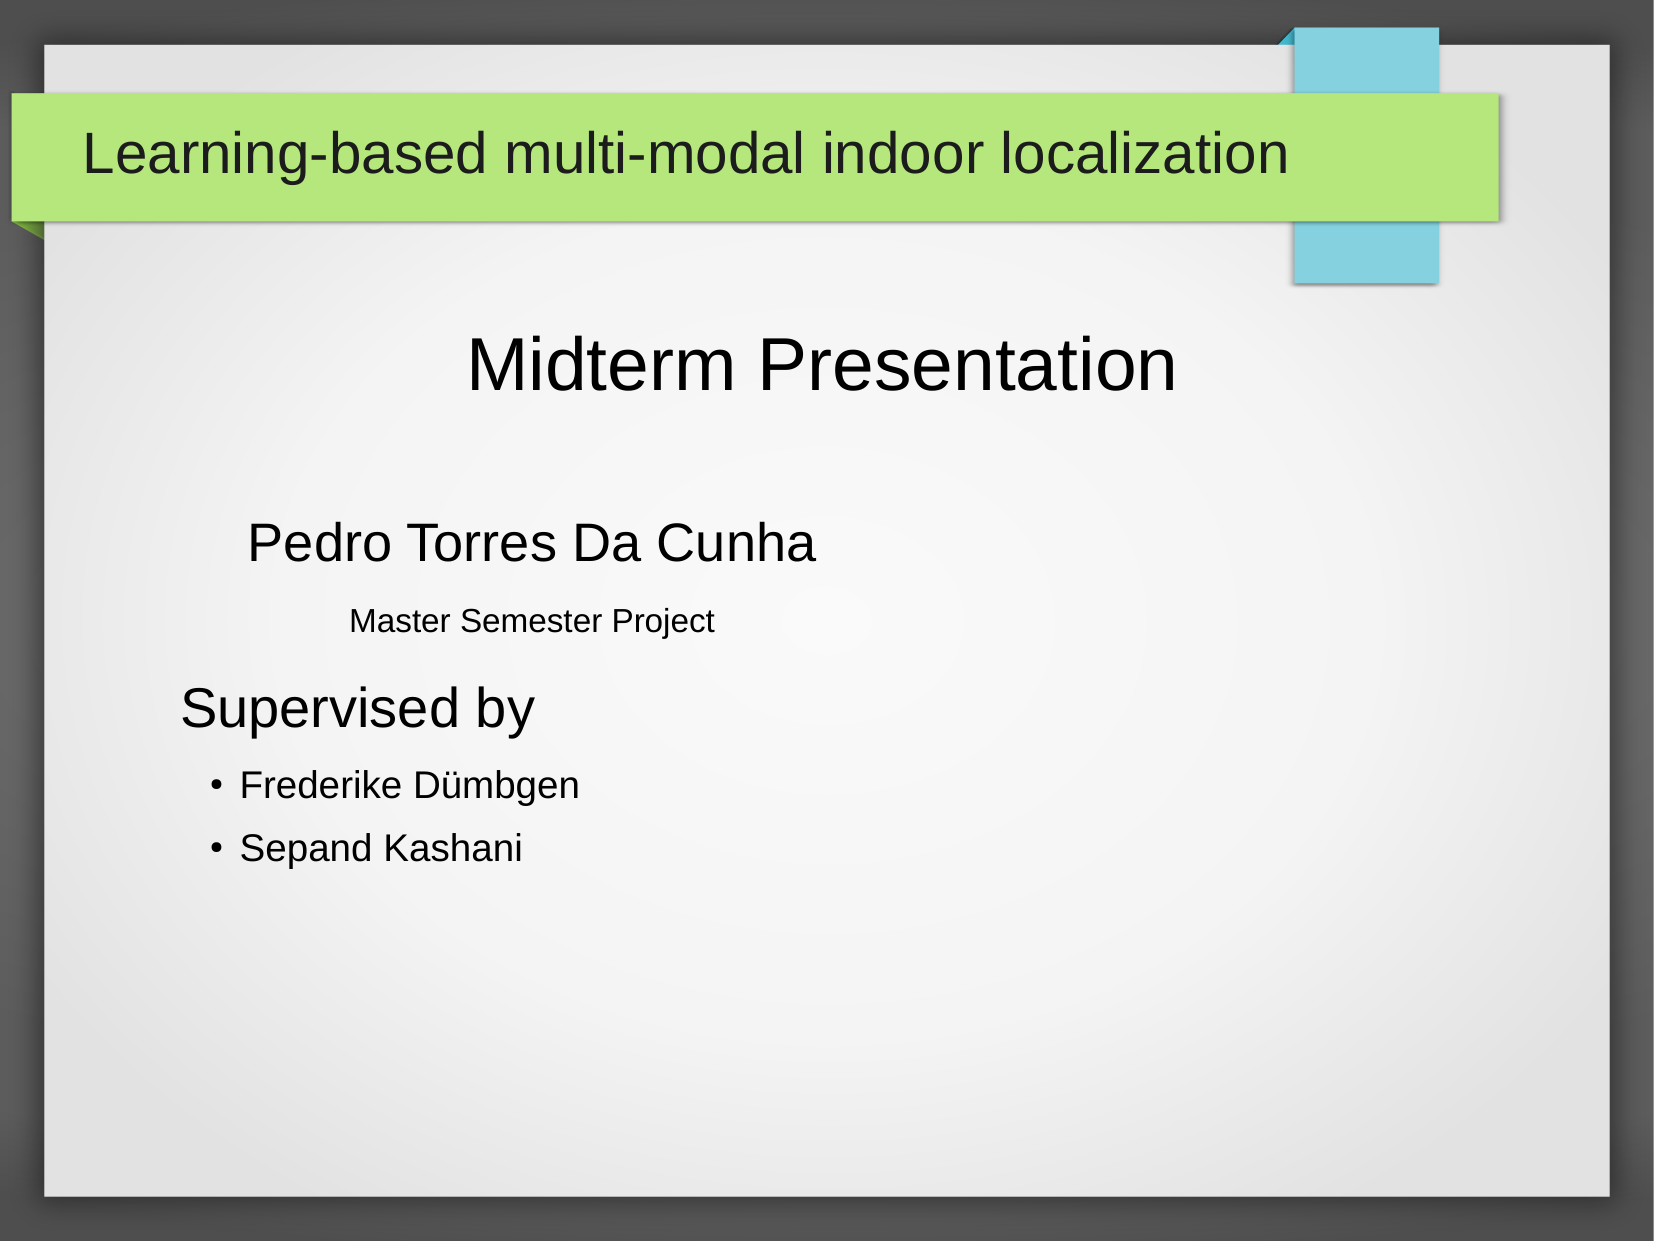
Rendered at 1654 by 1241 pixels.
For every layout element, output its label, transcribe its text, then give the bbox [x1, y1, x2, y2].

text_box Midterm Presentation [451, 315, 1203, 419]
title Learning-based multi-modal indoor localization [82, 88, 1306, 219]
list Pedro Torres Da Cunha Master Semester Project [180, 511, 886, 856]
picture [0, 0, 1654, 1241]
list Supervised by Frederike Dümbgen Sepand Kashani [180, 676, 691, 871]
